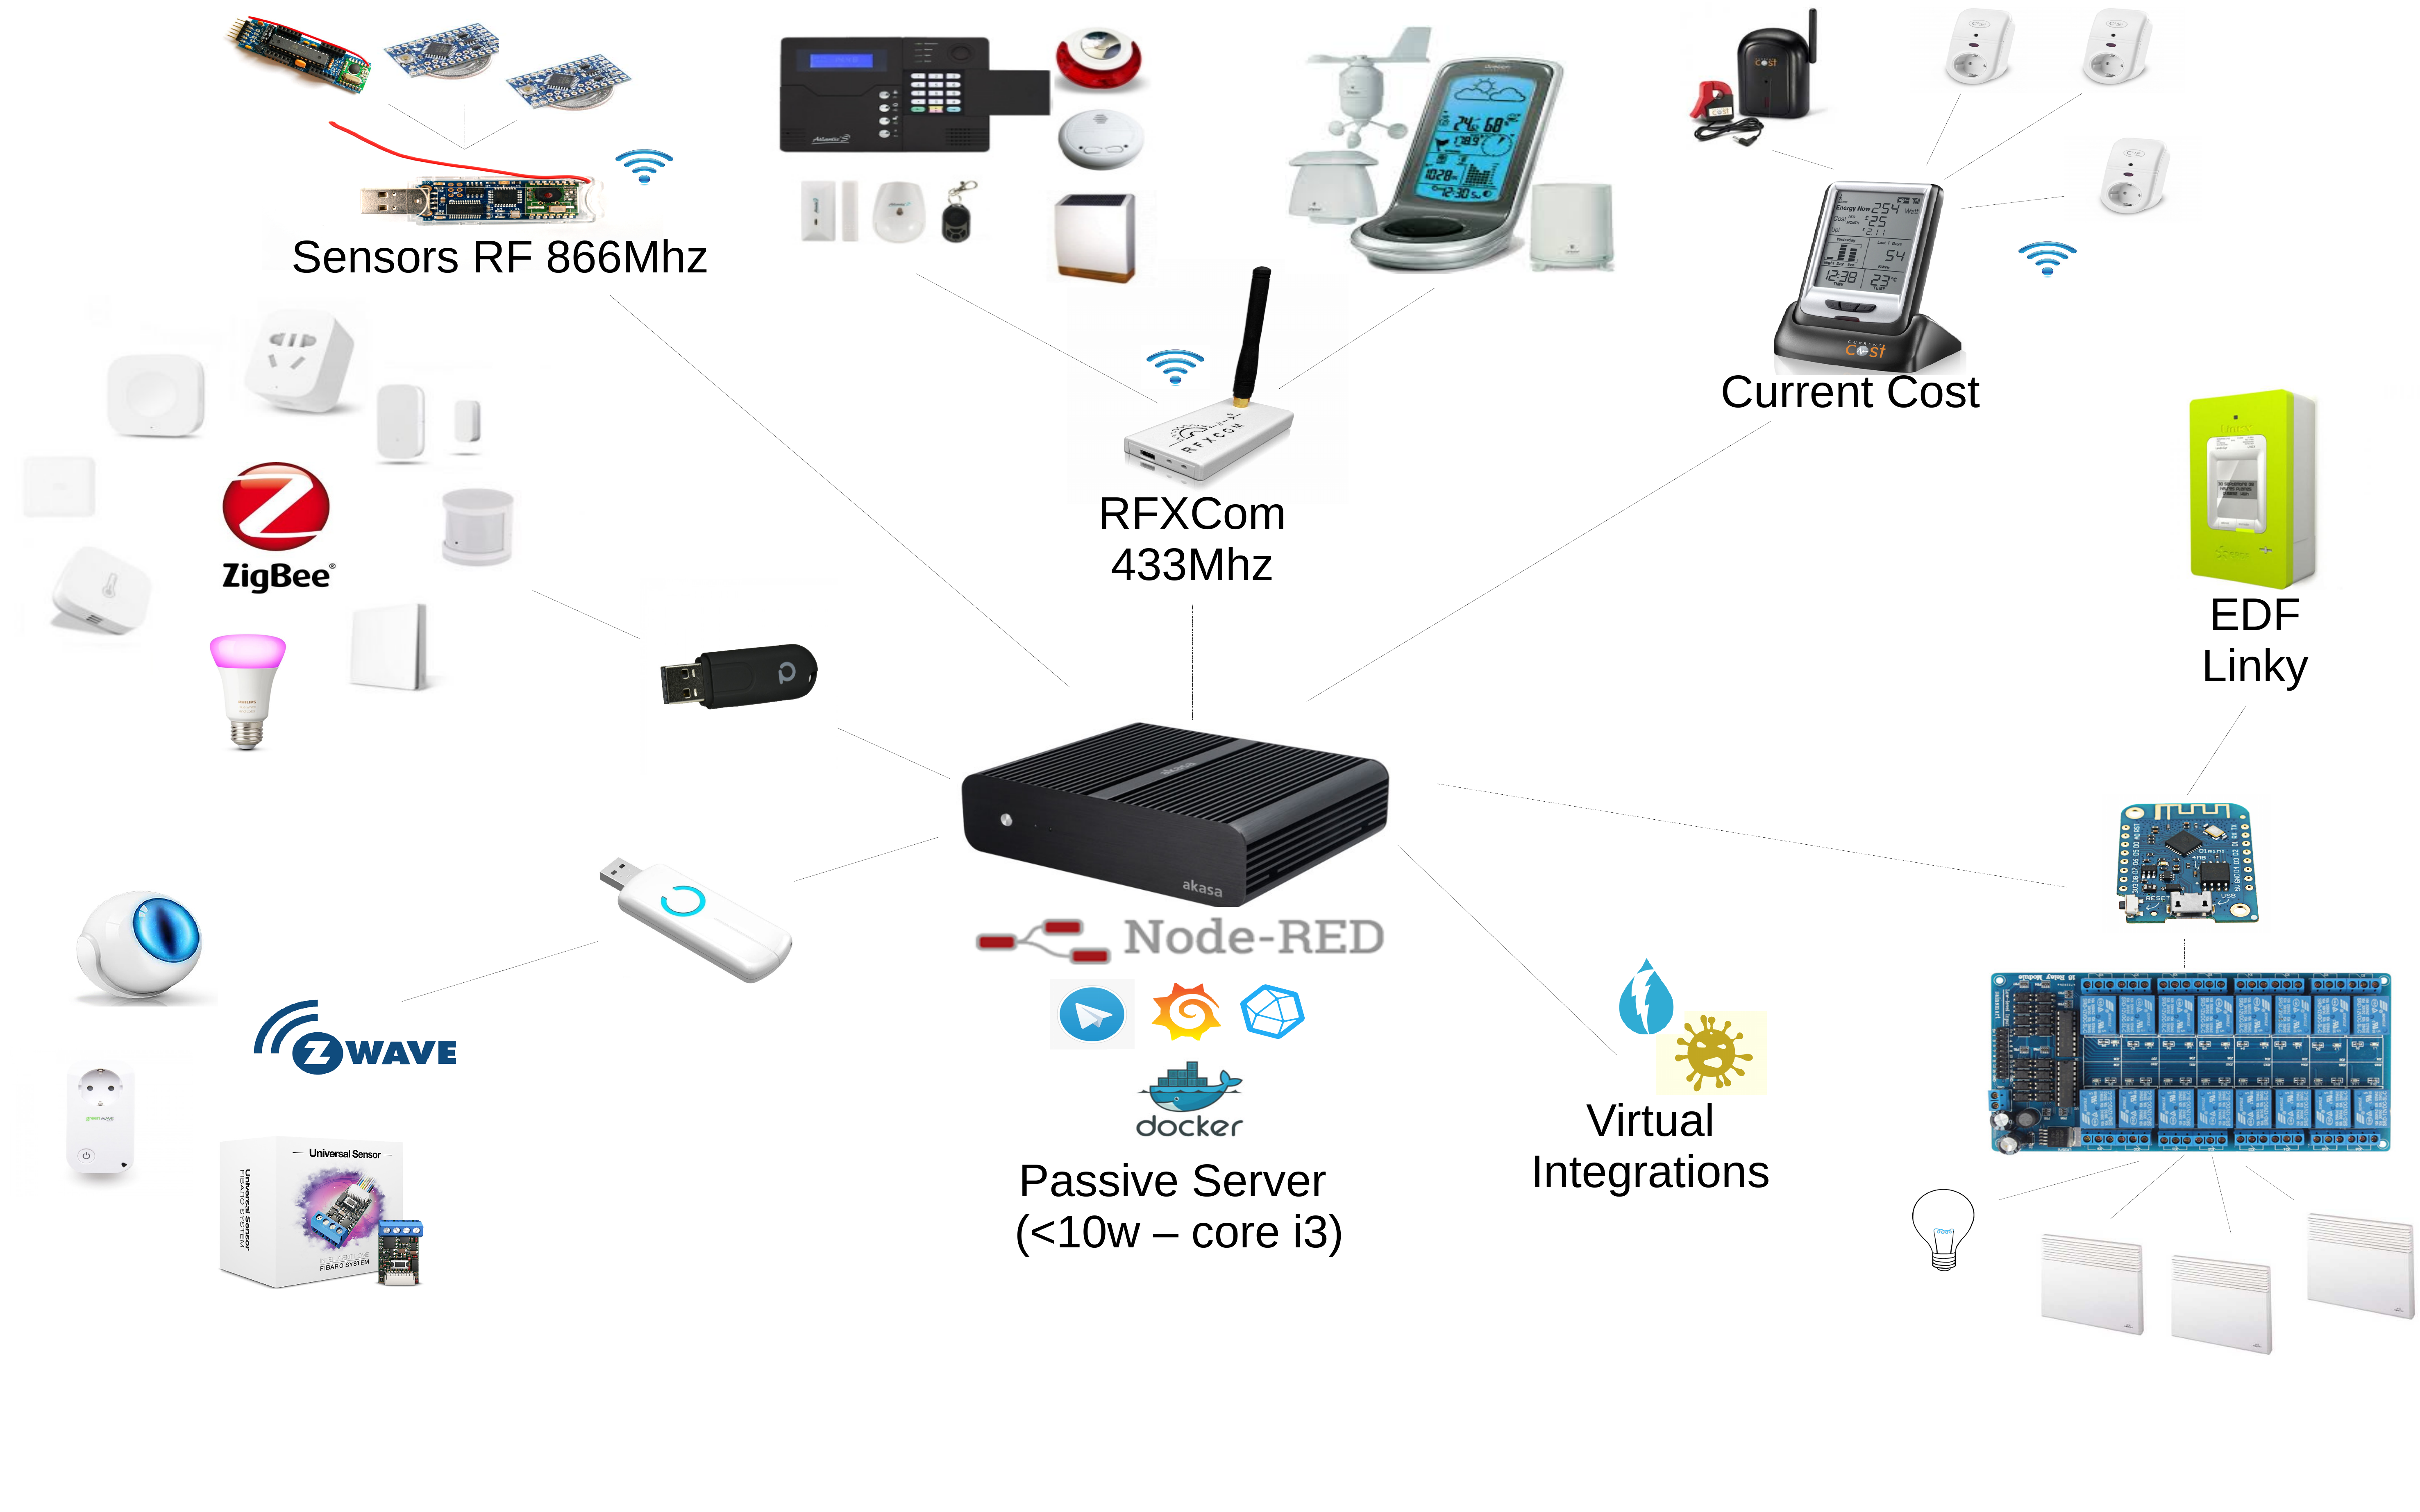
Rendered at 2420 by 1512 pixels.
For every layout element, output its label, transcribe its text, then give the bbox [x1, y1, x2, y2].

picture [1608, 958, 1767, 1095]
picture [640, 564, 838, 789]
text_box Current Cost [1470, 363, 2231, 449]
picture [761, 0, 1617, 484]
picture [1871, 794, 2420, 1360]
text_box Sensors RF 866Mhz [120, 228, 881, 349]
picture [598, 856, 794, 985]
picture [222, 5, 679, 228]
picture [10, 1034, 193, 1208]
picture [1151, 983, 1221, 1040]
picture [1753, 179, 1984, 363]
text_box Virtual Integrations [1490, 1091, 1811, 1200]
picture [2013, 237, 2082, 281]
text_box EDF Linky [2139, 586, 2372, 707]
picture [1674, 2, 1848, 150]
picture [218, 1136, 425, 1292]
text_box RFXCom 433Mhz [812, 484, 1573, 605]
picture [43, 862, 218, 1006]
text_box Passive Server (<10w – core i3) [937, 1152, 1422, 1324]
picture [2100, 385, 2420, 590]
picture [250, 982, 460, 1093]
picture [1050, 979, 1273, 1150]
picture [2064, 136, 2202, 223]
picture [1237, 983, 1308, 1041]
picture [0, 295, 585, 779]
picture [1910, 7, 2185, 94]
picture [946, 643, 1397, 965]
